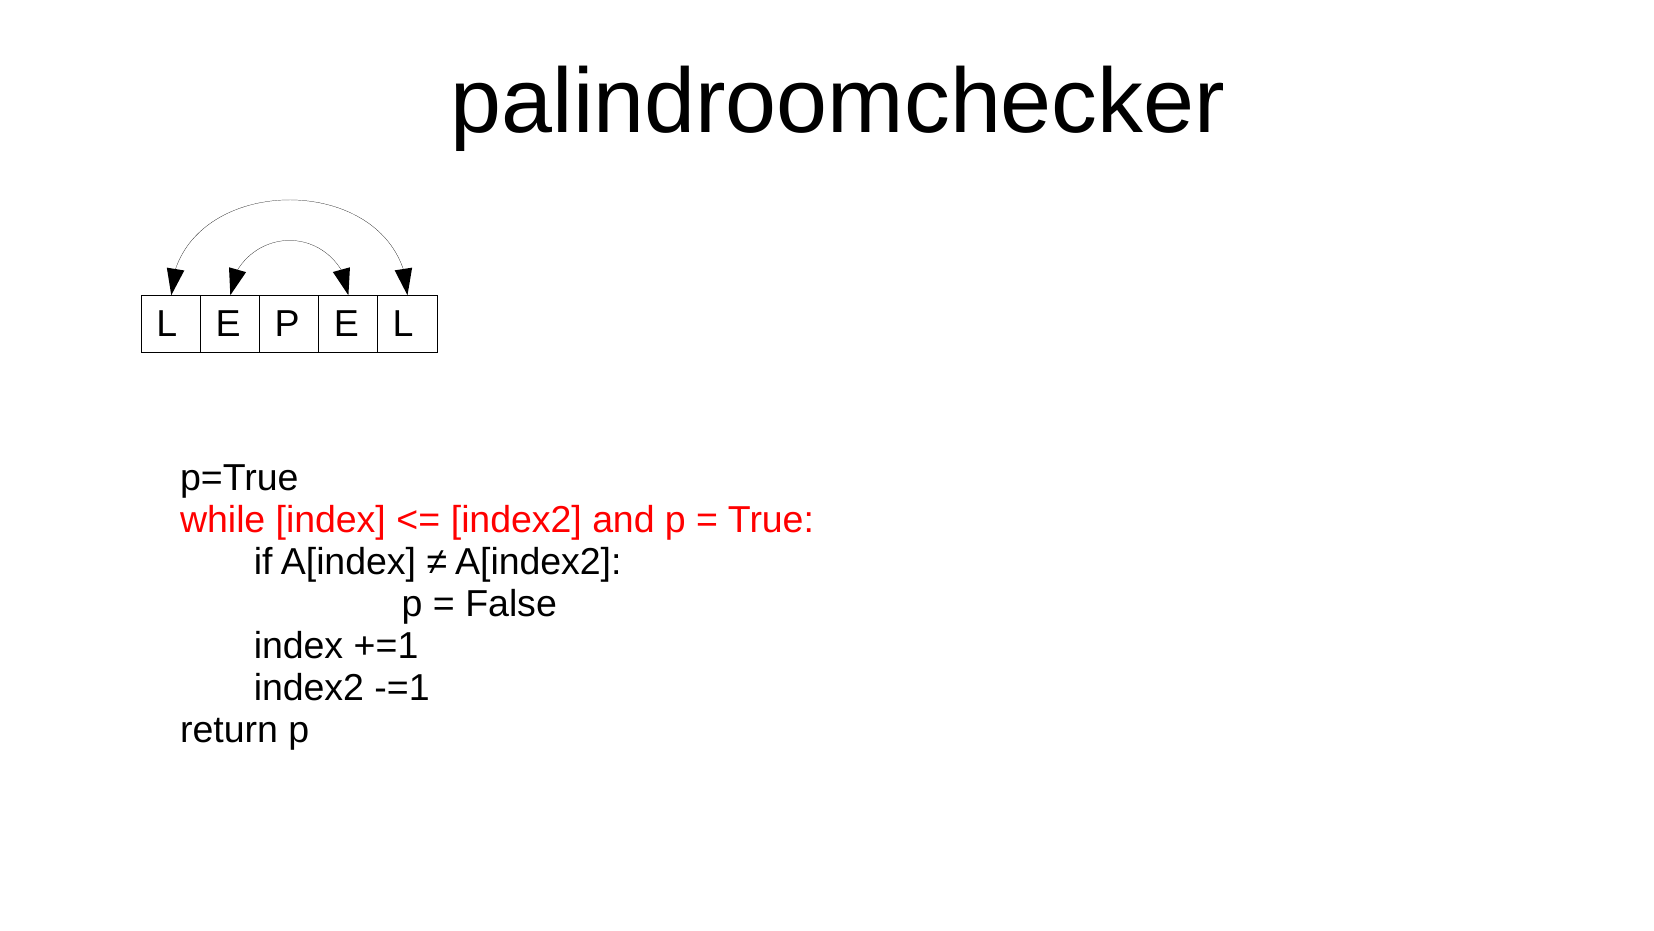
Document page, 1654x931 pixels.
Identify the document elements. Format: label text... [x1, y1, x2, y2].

text_box E [200, 295, 259, 353]
text_box L [378, 295, 438, 353]
text_box L [141, 295, 200, 353]
text_box E [318, 295, 378, 353]
text_box p=True while [index] <= [index2] and p = True: if A[index] ≠ A[index2]: p = False index +=1 index2 -=1 return p [165, 448, 830, 758]
title palindroomchecker [94, 23, 1583, 179]
text_box P [259, 295, 318, 353]
